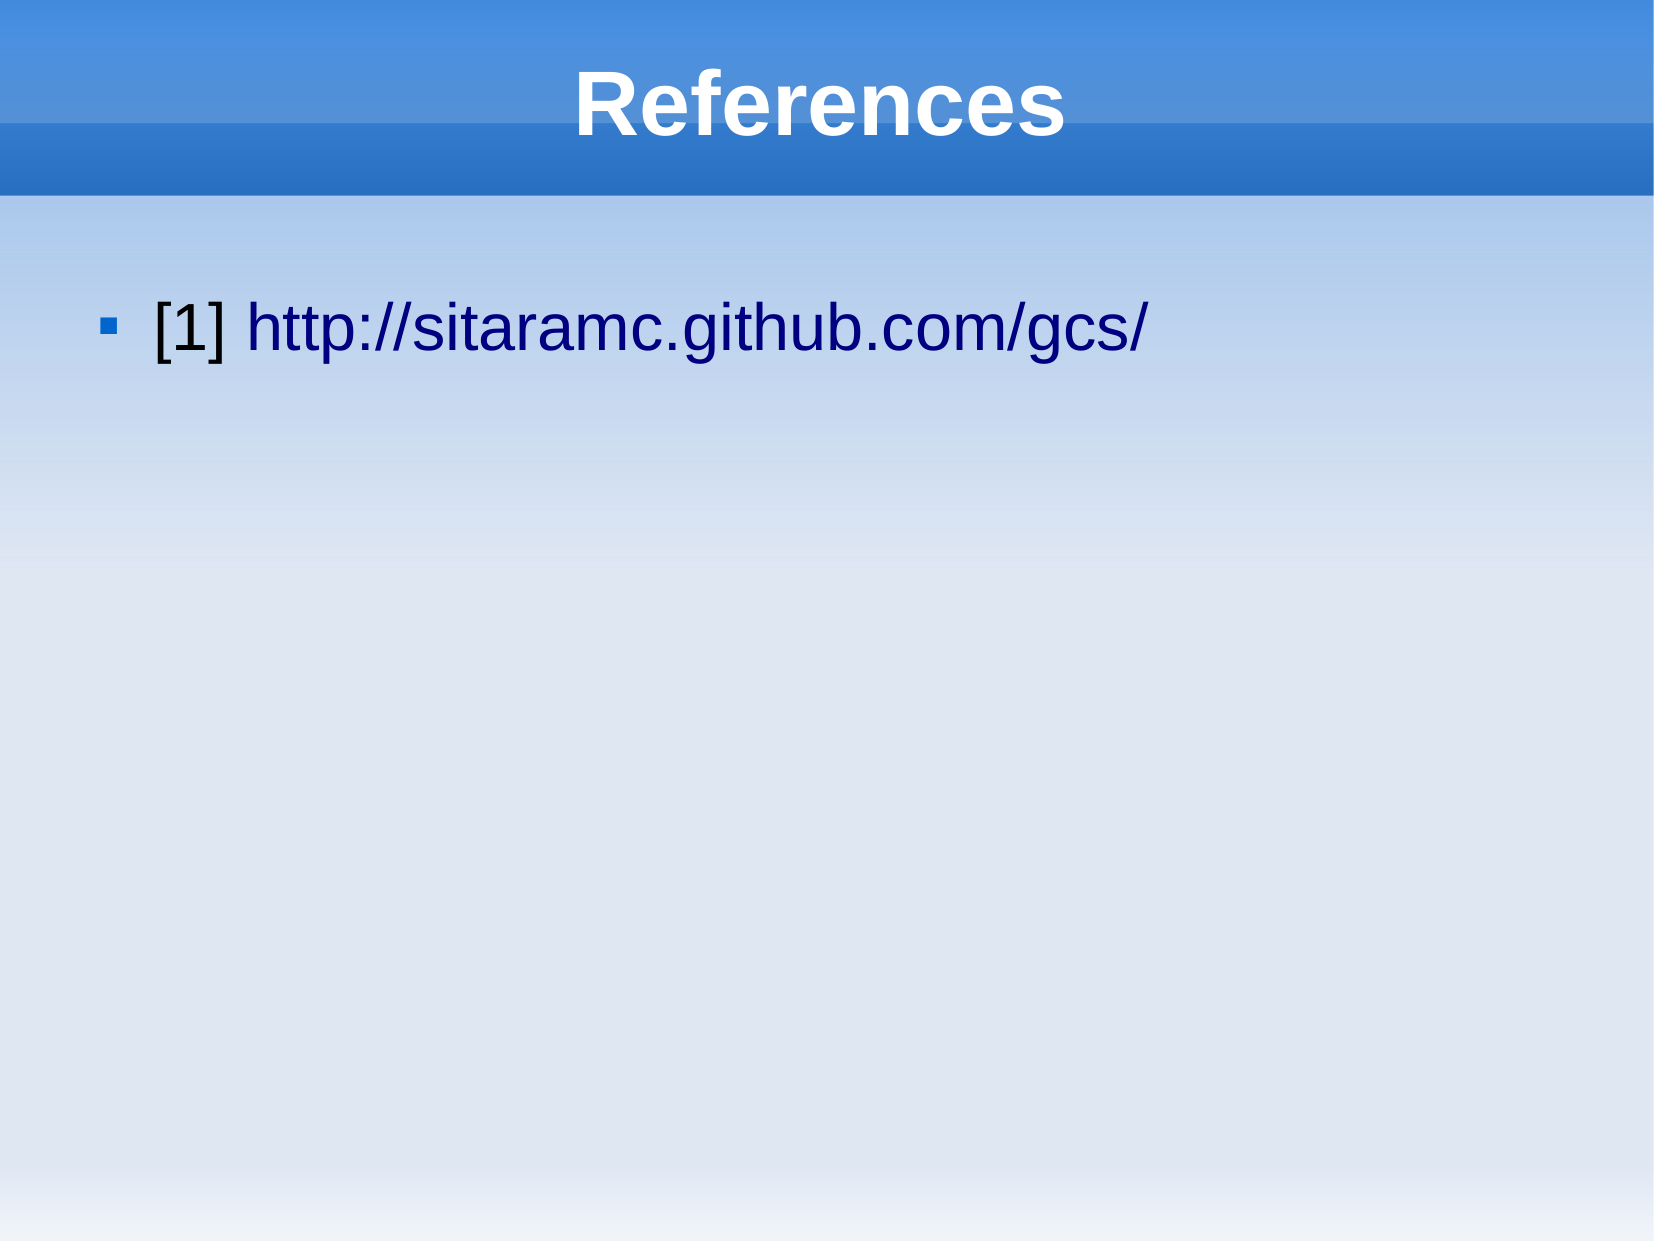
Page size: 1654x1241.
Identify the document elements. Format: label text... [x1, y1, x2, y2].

title References [76, 0, 1565, 208]
list [1] http://sitaramc.github.com/gcs/ [82, 290, 1571, 1109]
picture [0, 0, 1654, 1241]
